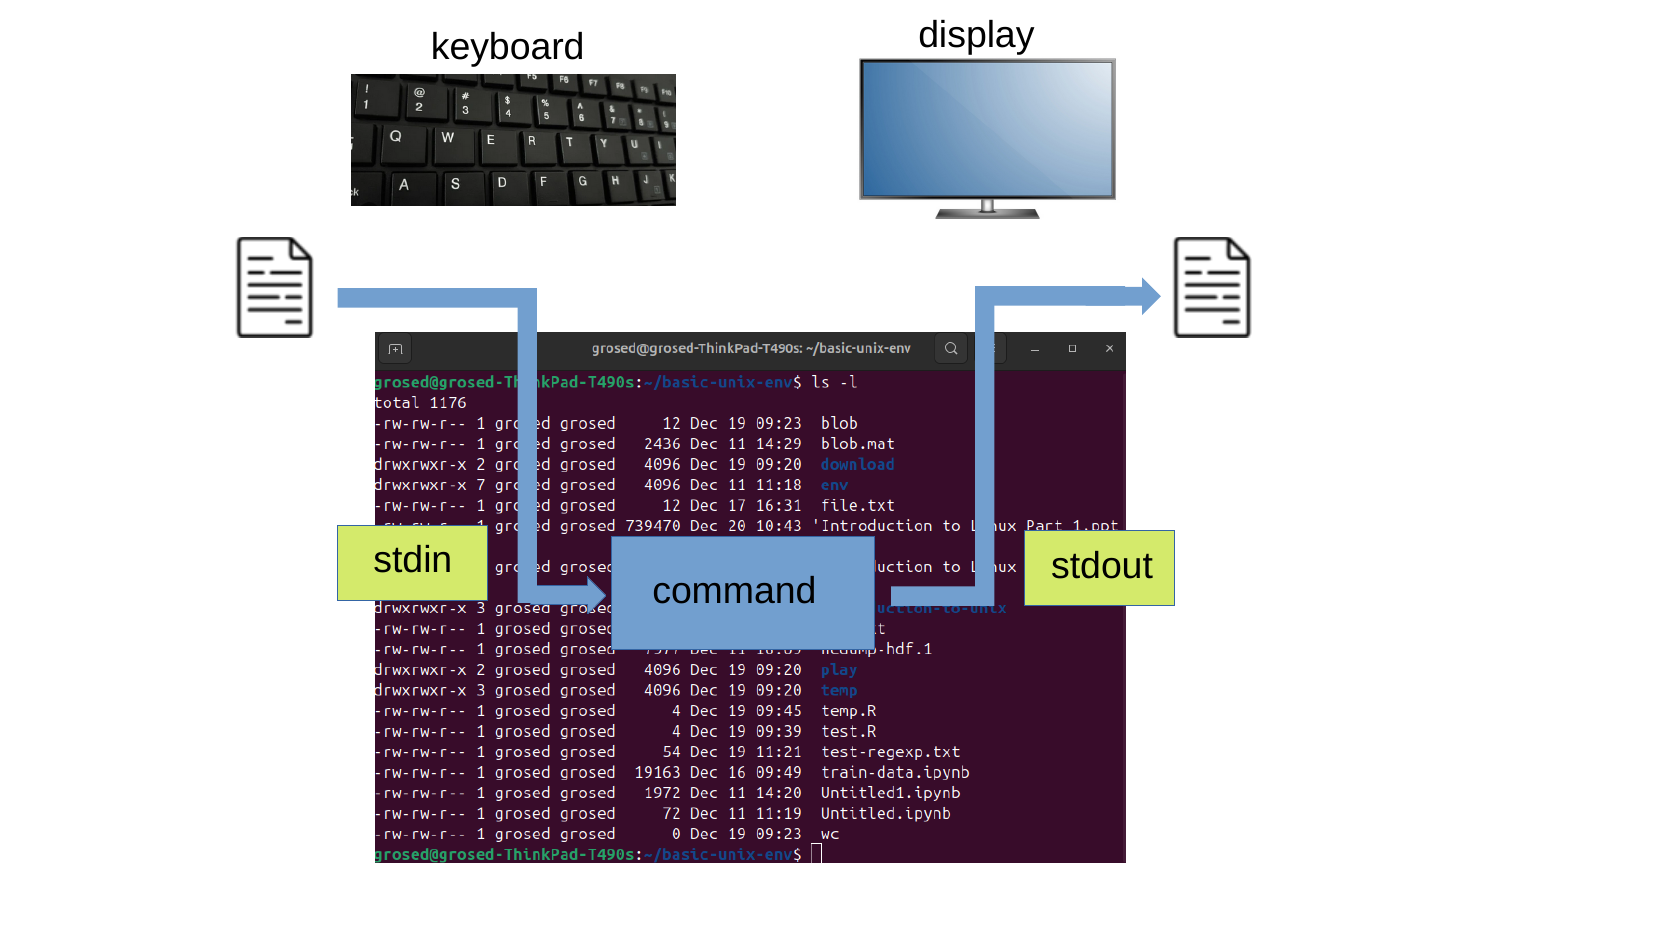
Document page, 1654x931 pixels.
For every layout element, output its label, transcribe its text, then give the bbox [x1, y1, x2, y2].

text_box stdin [358, 531, 468, 589]
picture [856, 54, 1120, 220]
text_box [1024, 530, 1175, 606]
picture [1162, 237, 1263, 338]
text_box [891, 277, 1161, 606]
text_box [337, 525, 488, 601]
picture [351, 74, 676, 206]
text_box keyboard [416, 18, 601, 76]
picture [225, 237, 325, 338]
text_box command [637, 562, 863, 662]
text_box [611, 536, 875, 650]
picture [375, 332, 1126, 863]
text_box stdout [1036, 537, 1169, 595]
text_box display [903, 5, 1051, 63]
text_box [337, 288, 606, 614]
